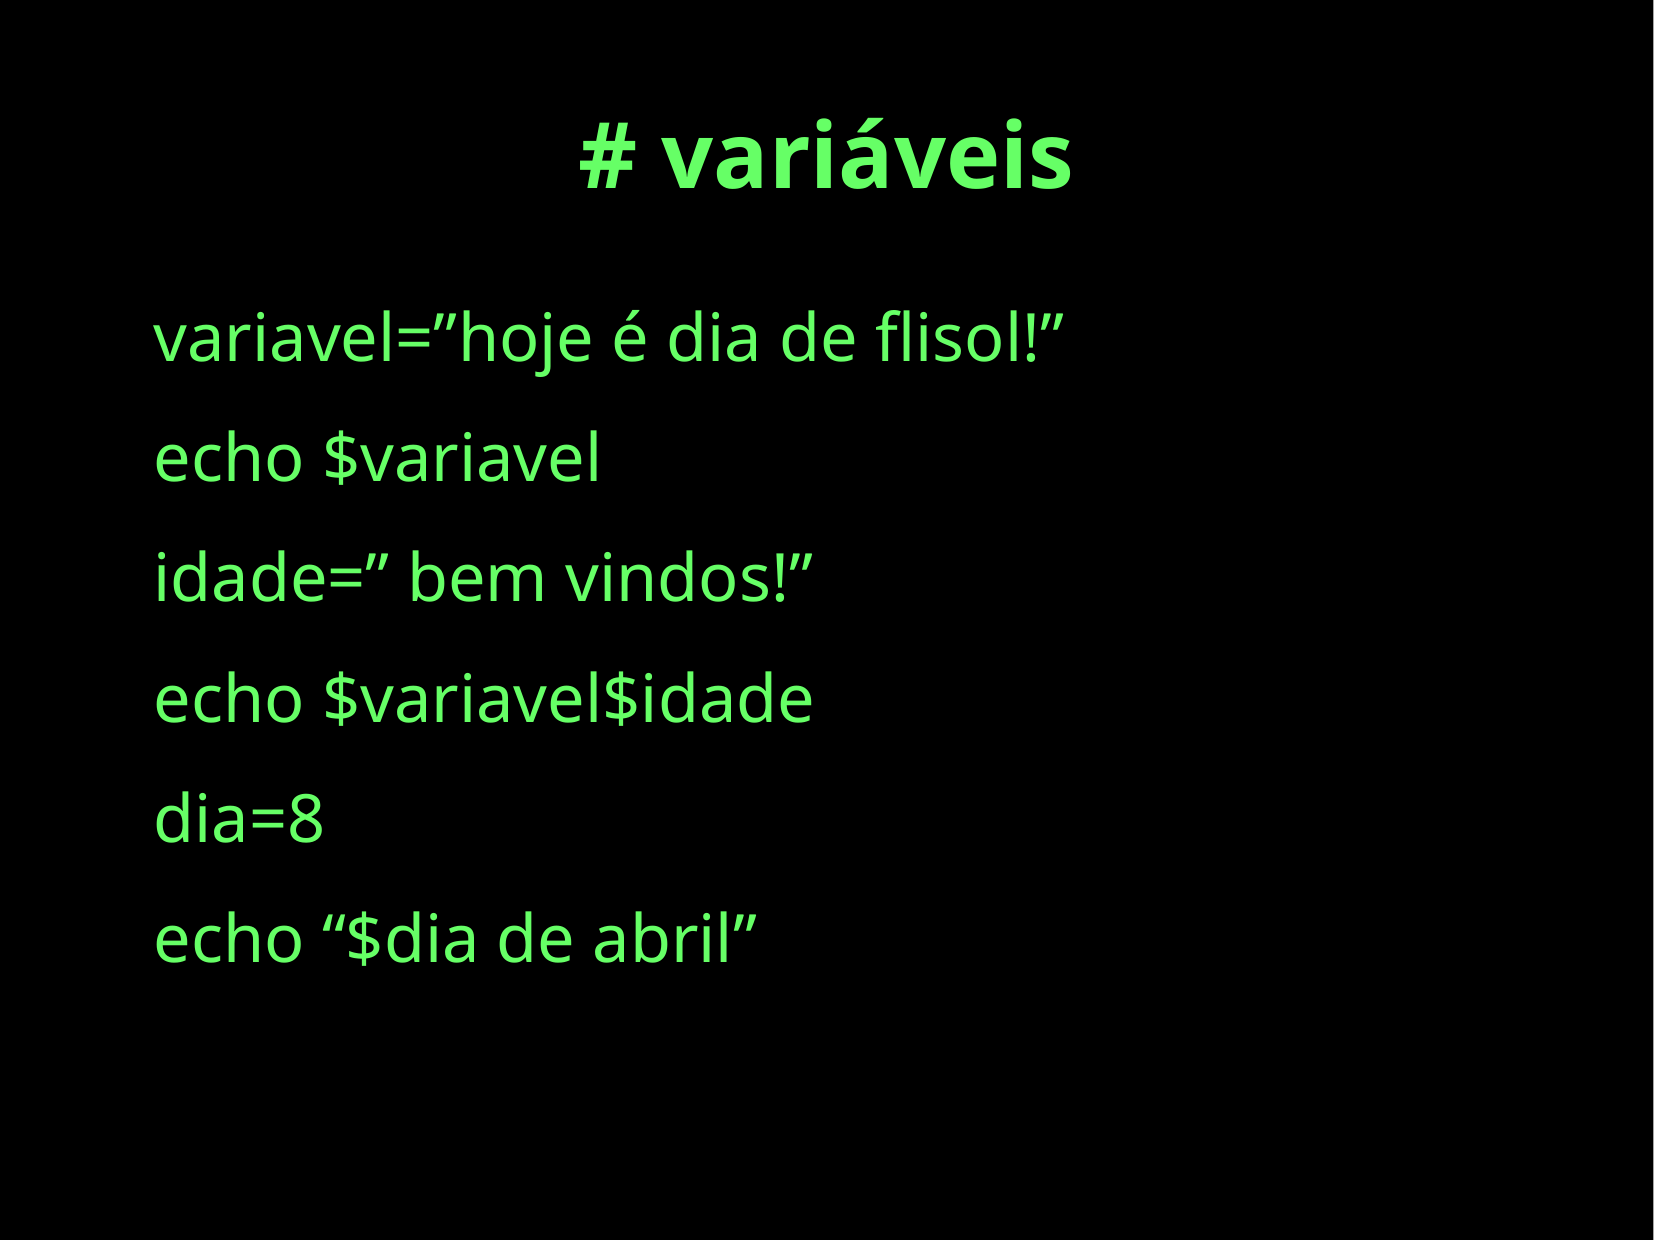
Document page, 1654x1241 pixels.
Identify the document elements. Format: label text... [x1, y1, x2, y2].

title # variáveis [82, 49, 1571, 257]
list variavel=”hoje é dia de flisol!” echo $variavel idade=” bem vindos!” echo $variavel$idade dia=8 echo “$dia de abril” [82, 290, 1571, 1010]
